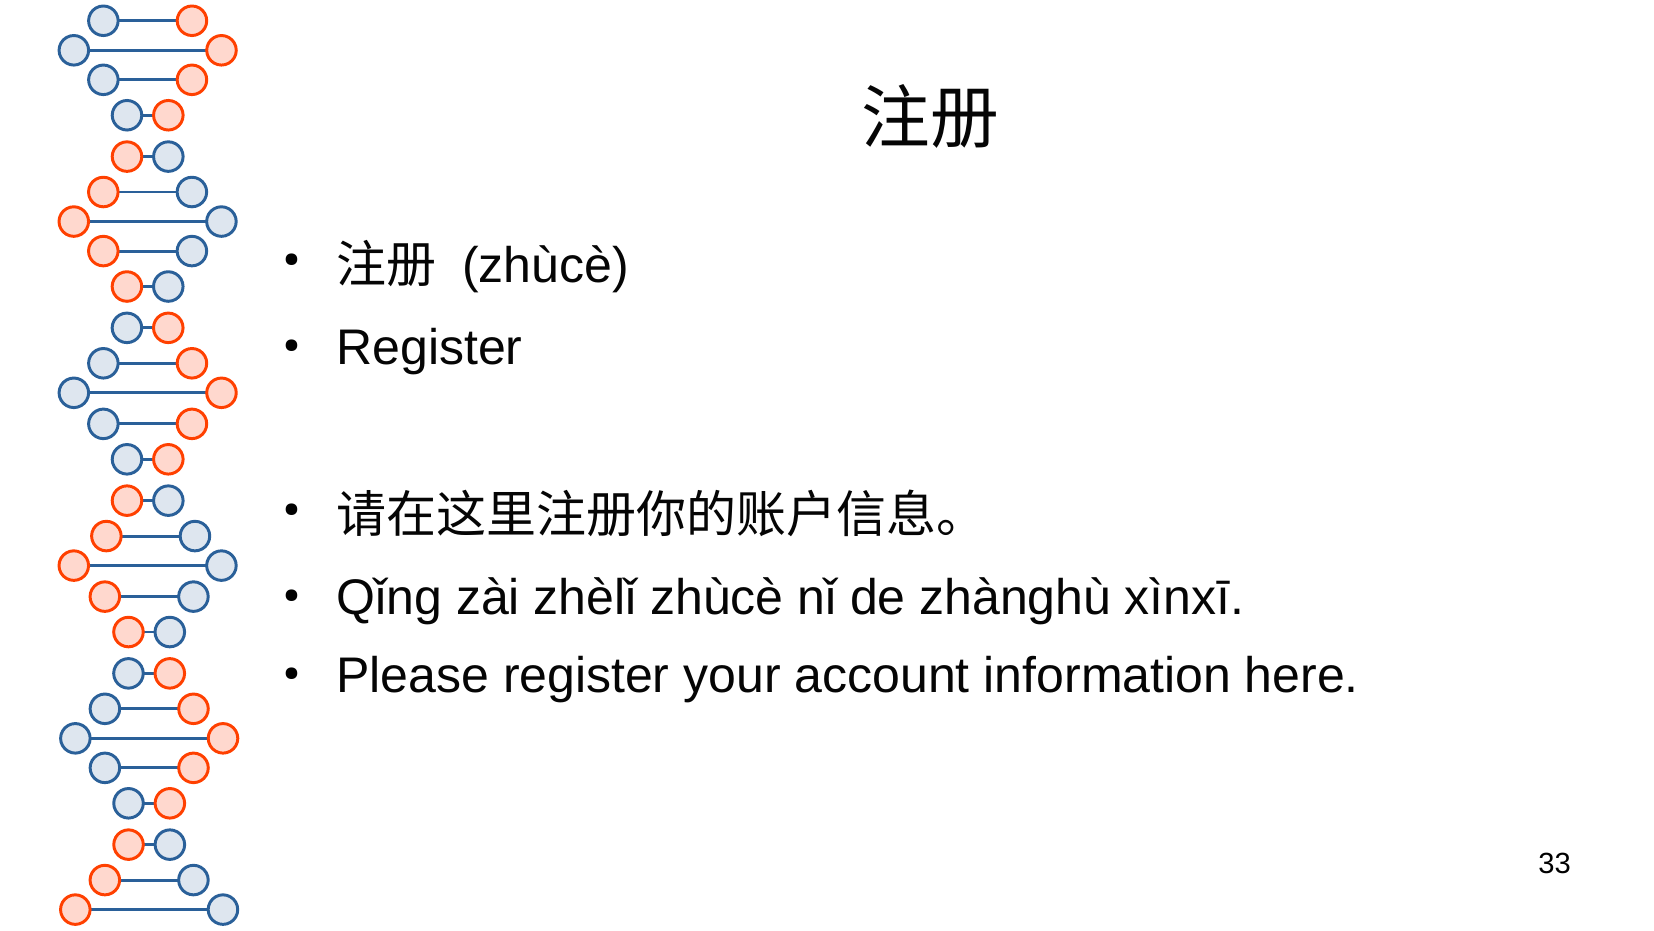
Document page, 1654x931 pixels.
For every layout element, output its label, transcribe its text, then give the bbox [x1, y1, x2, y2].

title 注册 [265, 35, 1595, 189]
list 注册 (zhùcè) Register 请在这里注册你的账户信息。 Qǐng zài zhèlǐ zhùcè nǐ de zhànghù xìnxī. Please register your account information here. [265, 224, 1595, 764]
